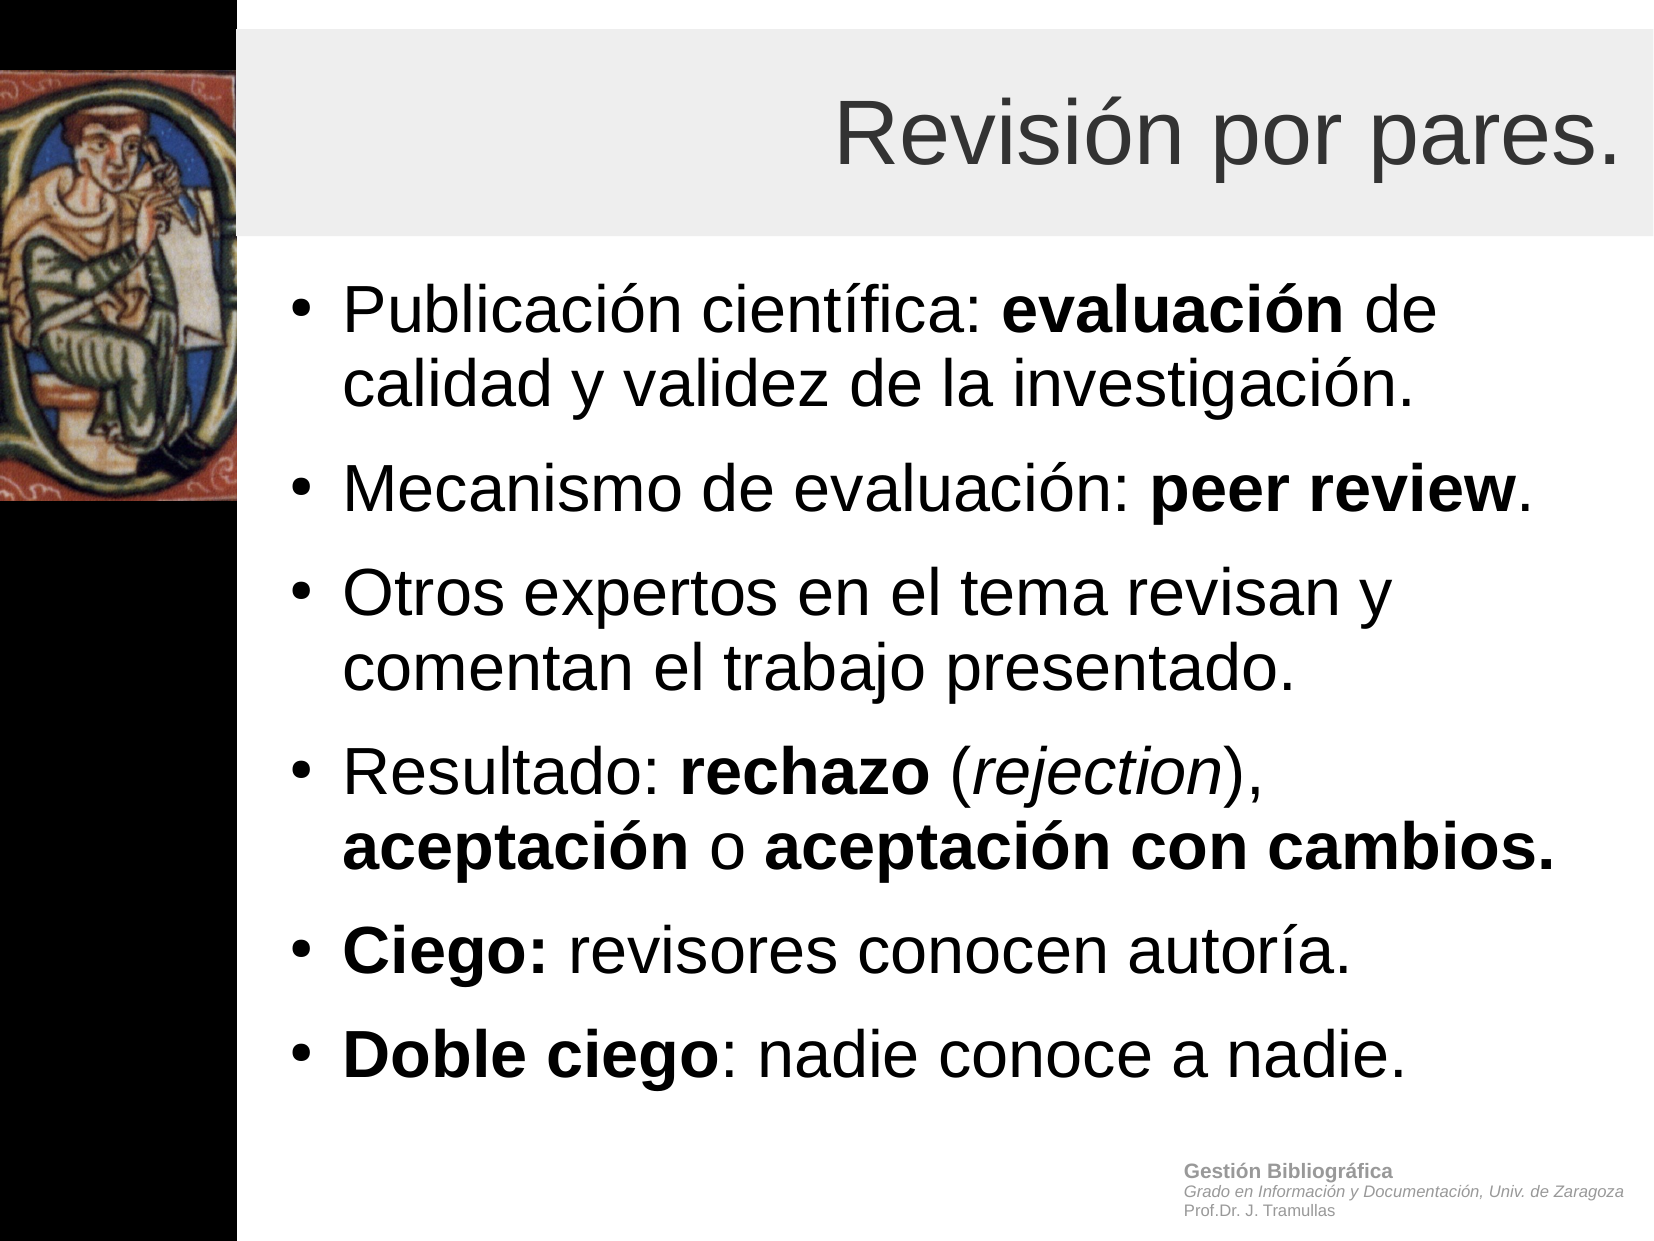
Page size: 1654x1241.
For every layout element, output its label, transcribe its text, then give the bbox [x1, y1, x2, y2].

list Publicación científica: evaluación de calidad y validez de la investigación. Mecanismo de evaluación: peer review. Otros expertos en el tema revisan y comentan el trabajo presentado. Resultado: rechazo (rejection), aceptación o aceptación con cambios. Ciego: revisores conocen autoría. Doble ciego: nadie conoce a nadie. [271, 271, 1619, 1134]
picture [0, 70, 237, 501]
title Revisión por pares. [236, 29, 1654, 237]
